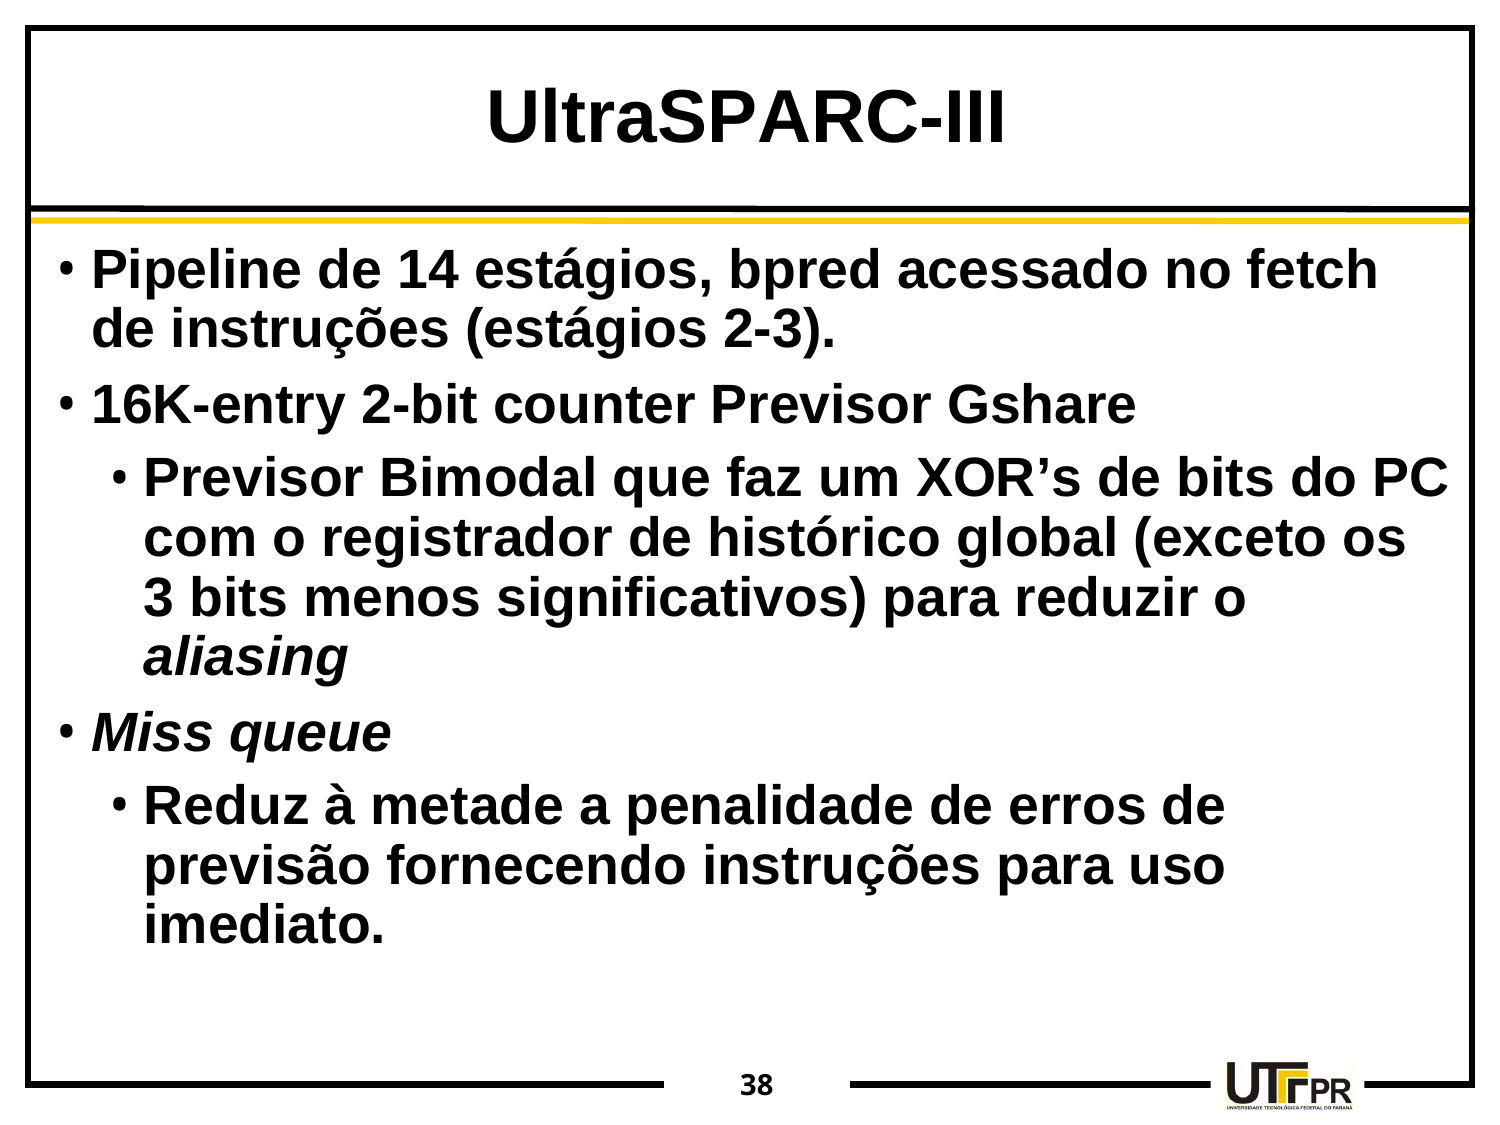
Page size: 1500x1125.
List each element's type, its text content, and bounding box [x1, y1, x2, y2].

picture [1226, 1062, 1353, 1110]
list Pipeline de 14 estágios, bpred acessado no fetch de instruções (estágios 2-3). 16K-entry 2-bit counter Previsor Gshare Previsor Bimodal que faz um XOR’s de bits do PC com o registrador de histórico global (exceto os 3 bits menos significativos) para reduzir o aliasing Miss queue Reduz à metade a penalidade de erros de previsão fornecendo instruções para uso imediato. [41, 232, 1467, 971]
title UltraSPARC-III [23, 35, 1471, 201]
